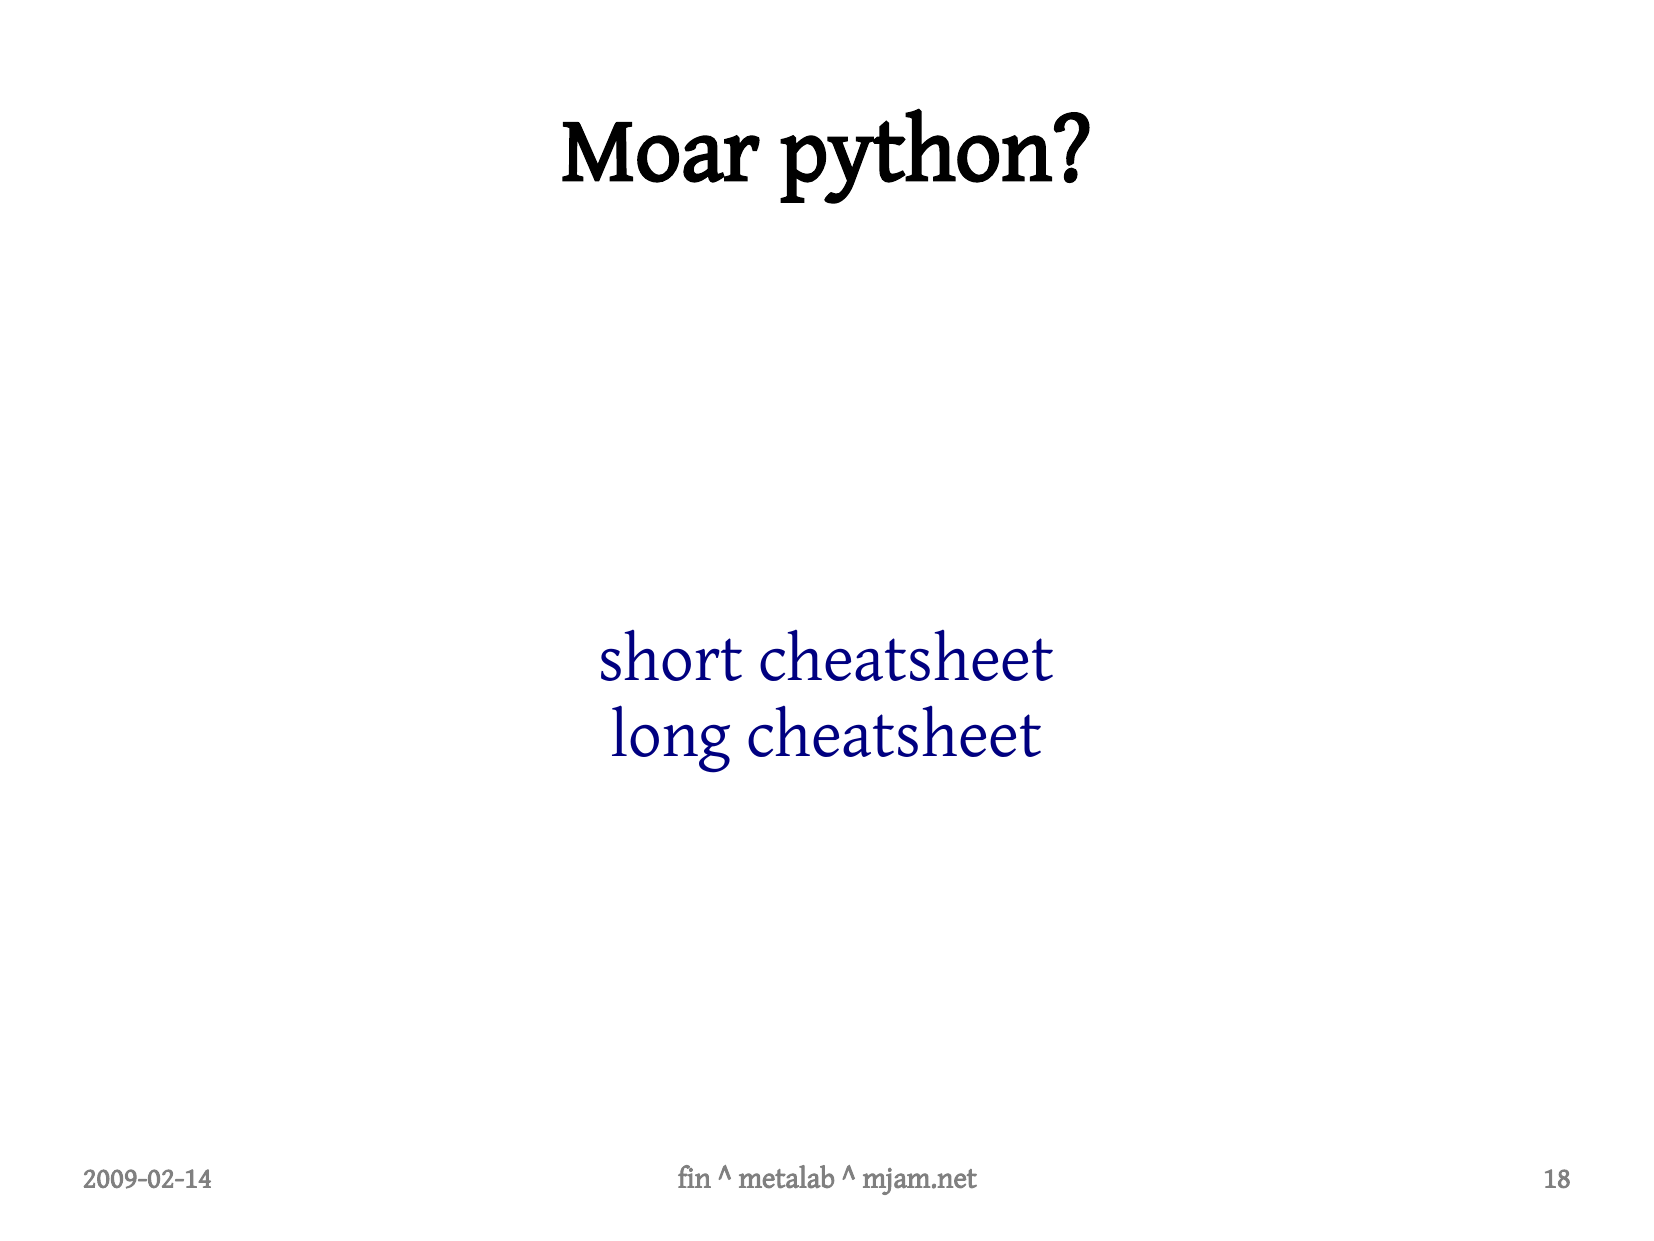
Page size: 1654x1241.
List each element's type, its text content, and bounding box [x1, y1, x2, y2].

title Moar python? [82, 49, 1571, 257]
subtitle short cheatsheet long cheatsheet [82, 297, 1571, 1102]
